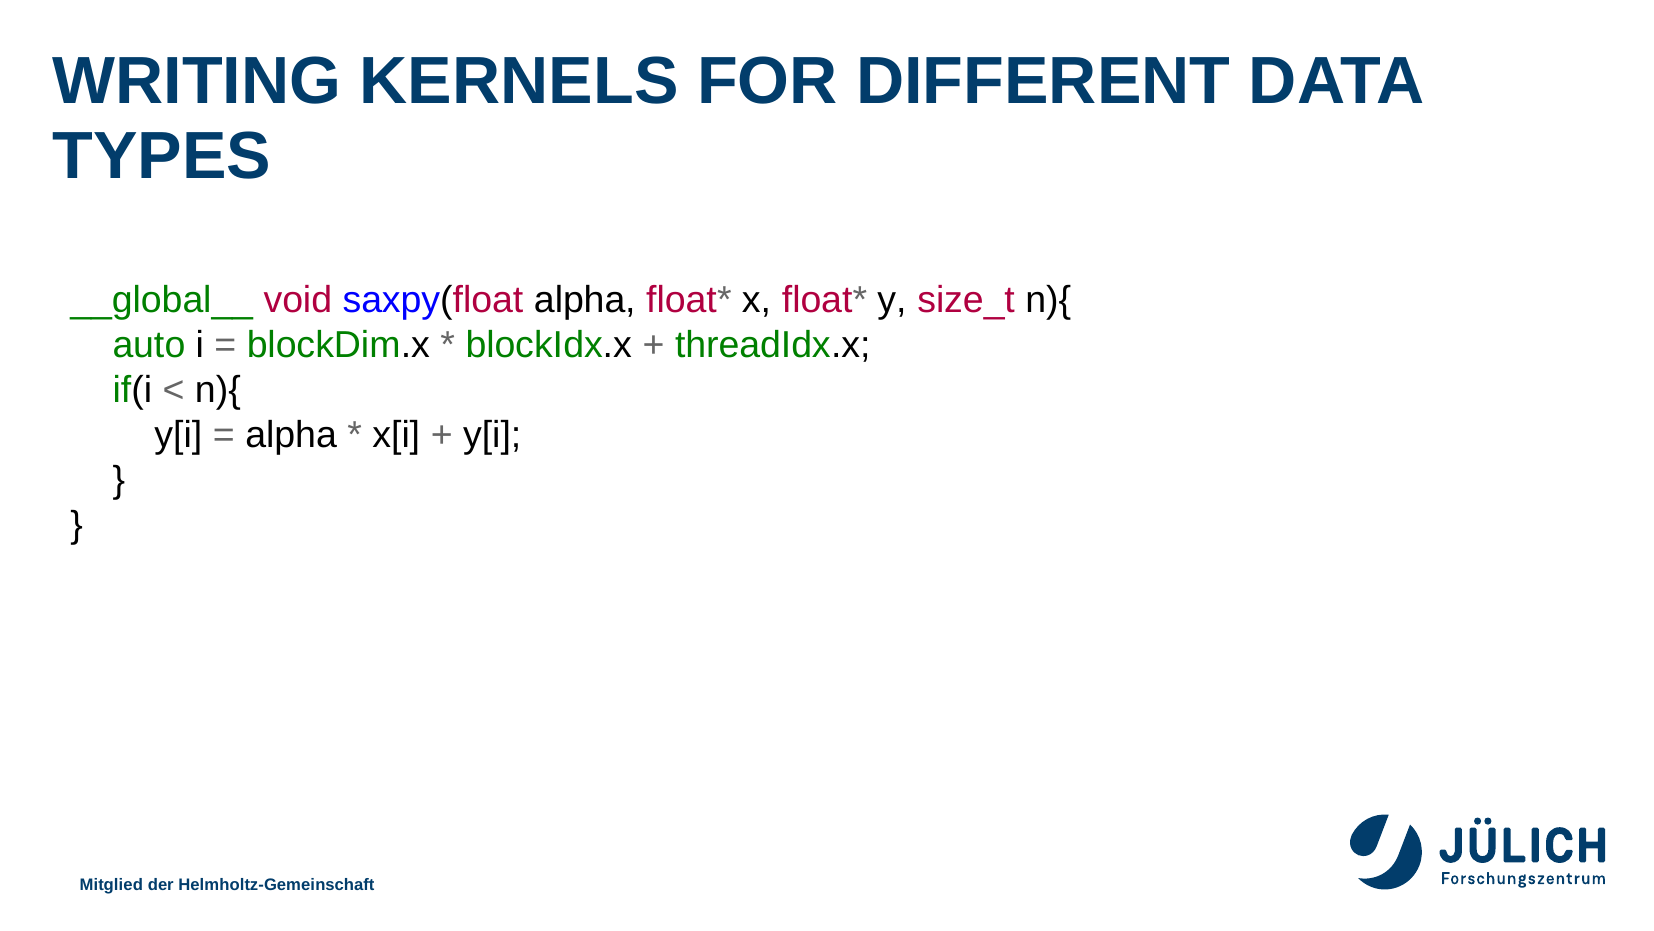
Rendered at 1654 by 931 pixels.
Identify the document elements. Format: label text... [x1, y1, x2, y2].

text_box __global__ void saxpy(float alpha, float* x, float* y, size_t n){ auto i = blockDim.x * blockIdx.x + threadIdx.x; if(i < n){ y[i] = alpha * x[i] + y[i]; } } [55, 222, 1195, 612]
title Writing Kernels for Different Data Types [52, 43, 1606, 194]
